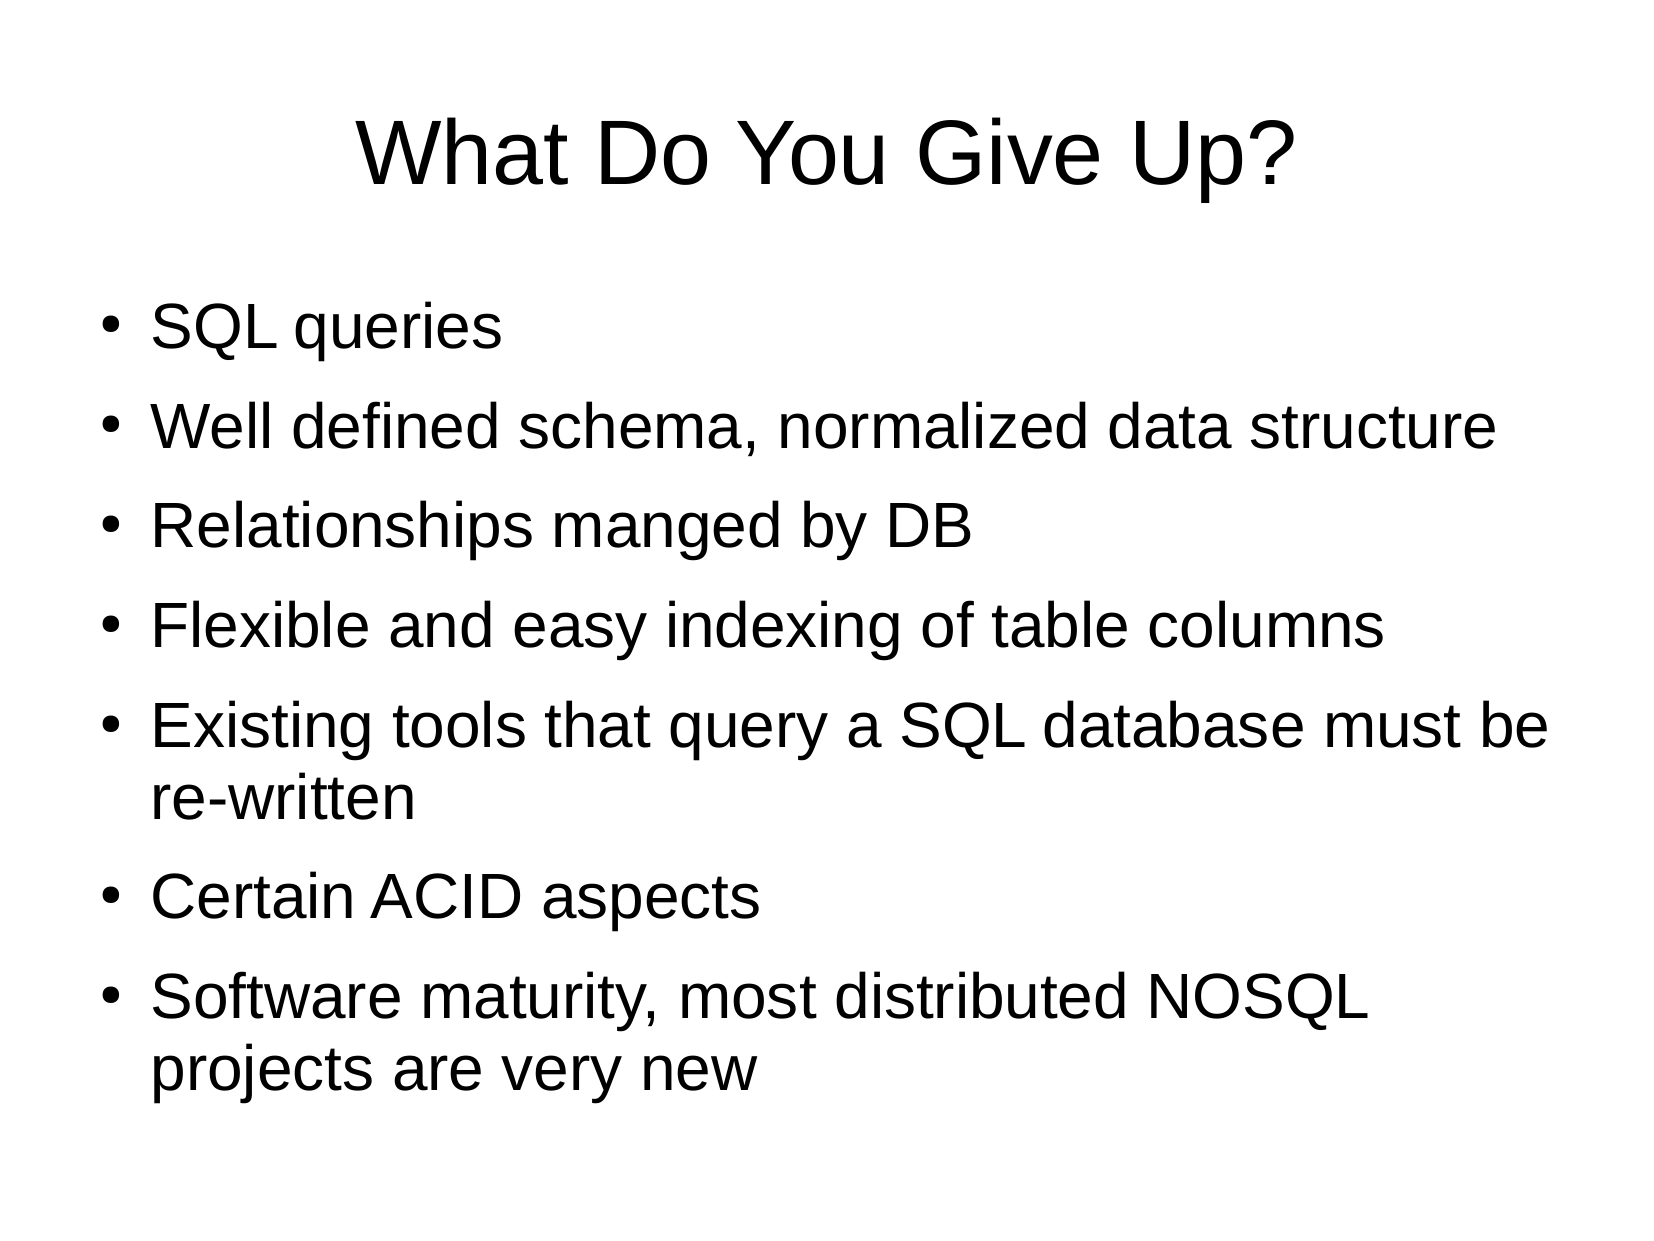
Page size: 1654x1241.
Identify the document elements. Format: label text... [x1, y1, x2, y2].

list SQL queries Well defined schema, normalized data structure Relationships manged by DB Flexible and easy indexing of table columns Existing tools that query a SQL database must be re-written Certain ACID aspects Software maturity, most distributed NOSQL projects are very new [82, 290, 1571, 1109]
title What Do You Give Up? [82, 56, 1571, 250]
